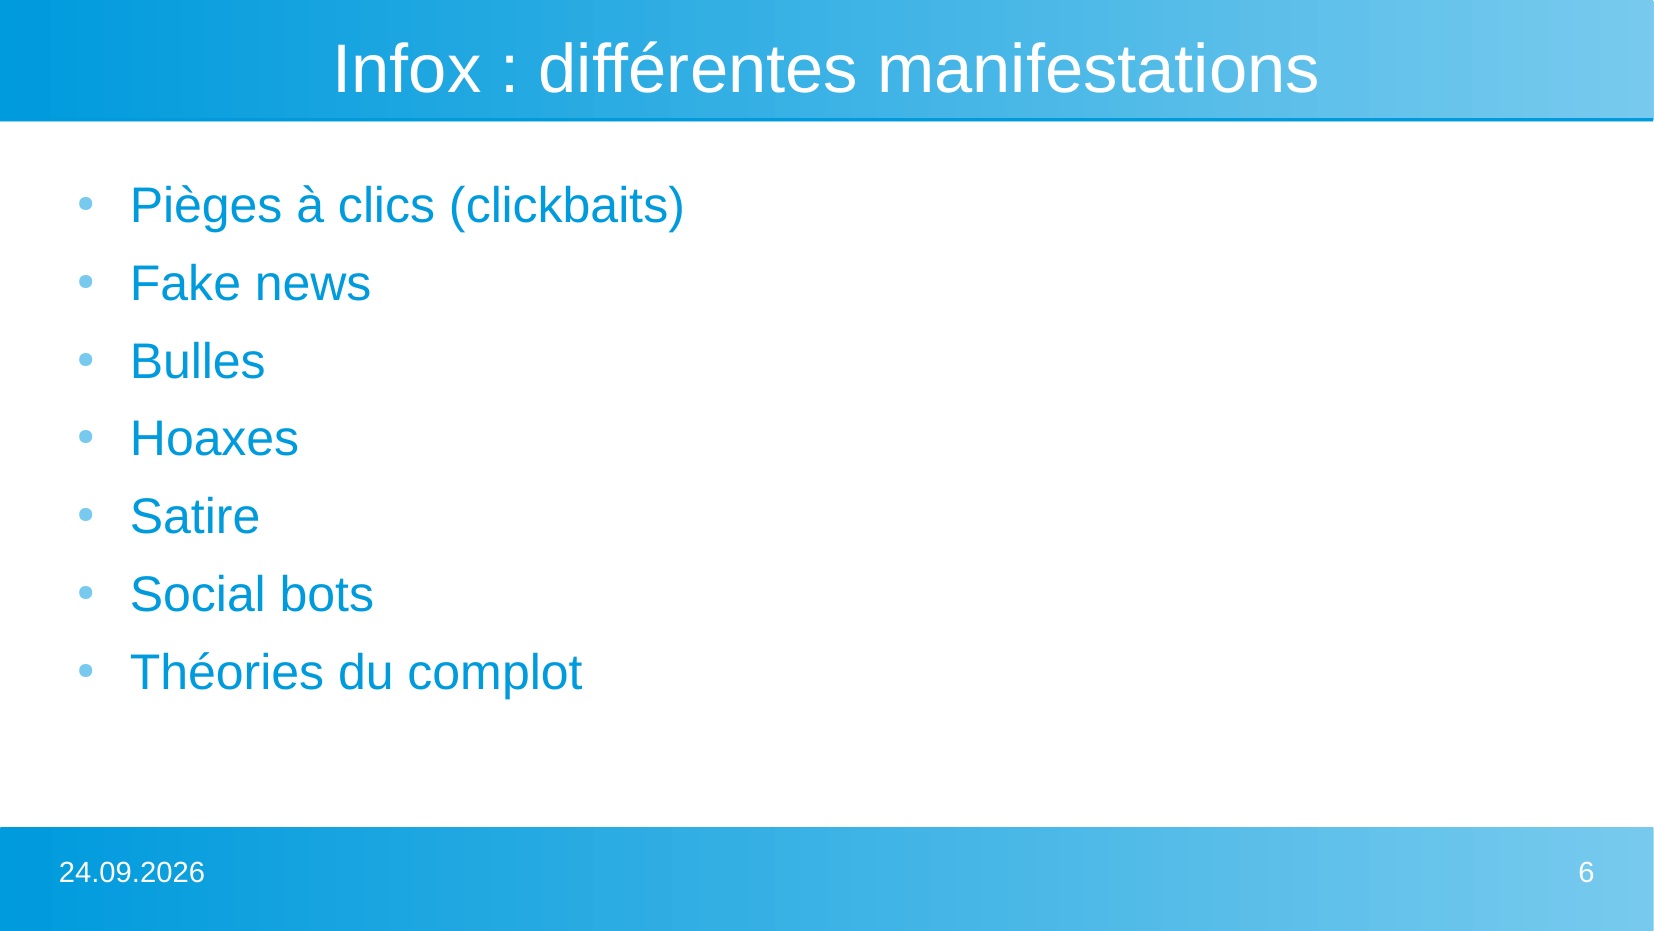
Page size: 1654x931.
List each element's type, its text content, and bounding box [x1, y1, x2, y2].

list Pièges à clics (clickbaits) Fake news Bulles Hoaxes Satire Social bots Théories du complot [59, 177, 1595, 768]
title Infox : différentes manifestations [59, 29, 1595, 108]
